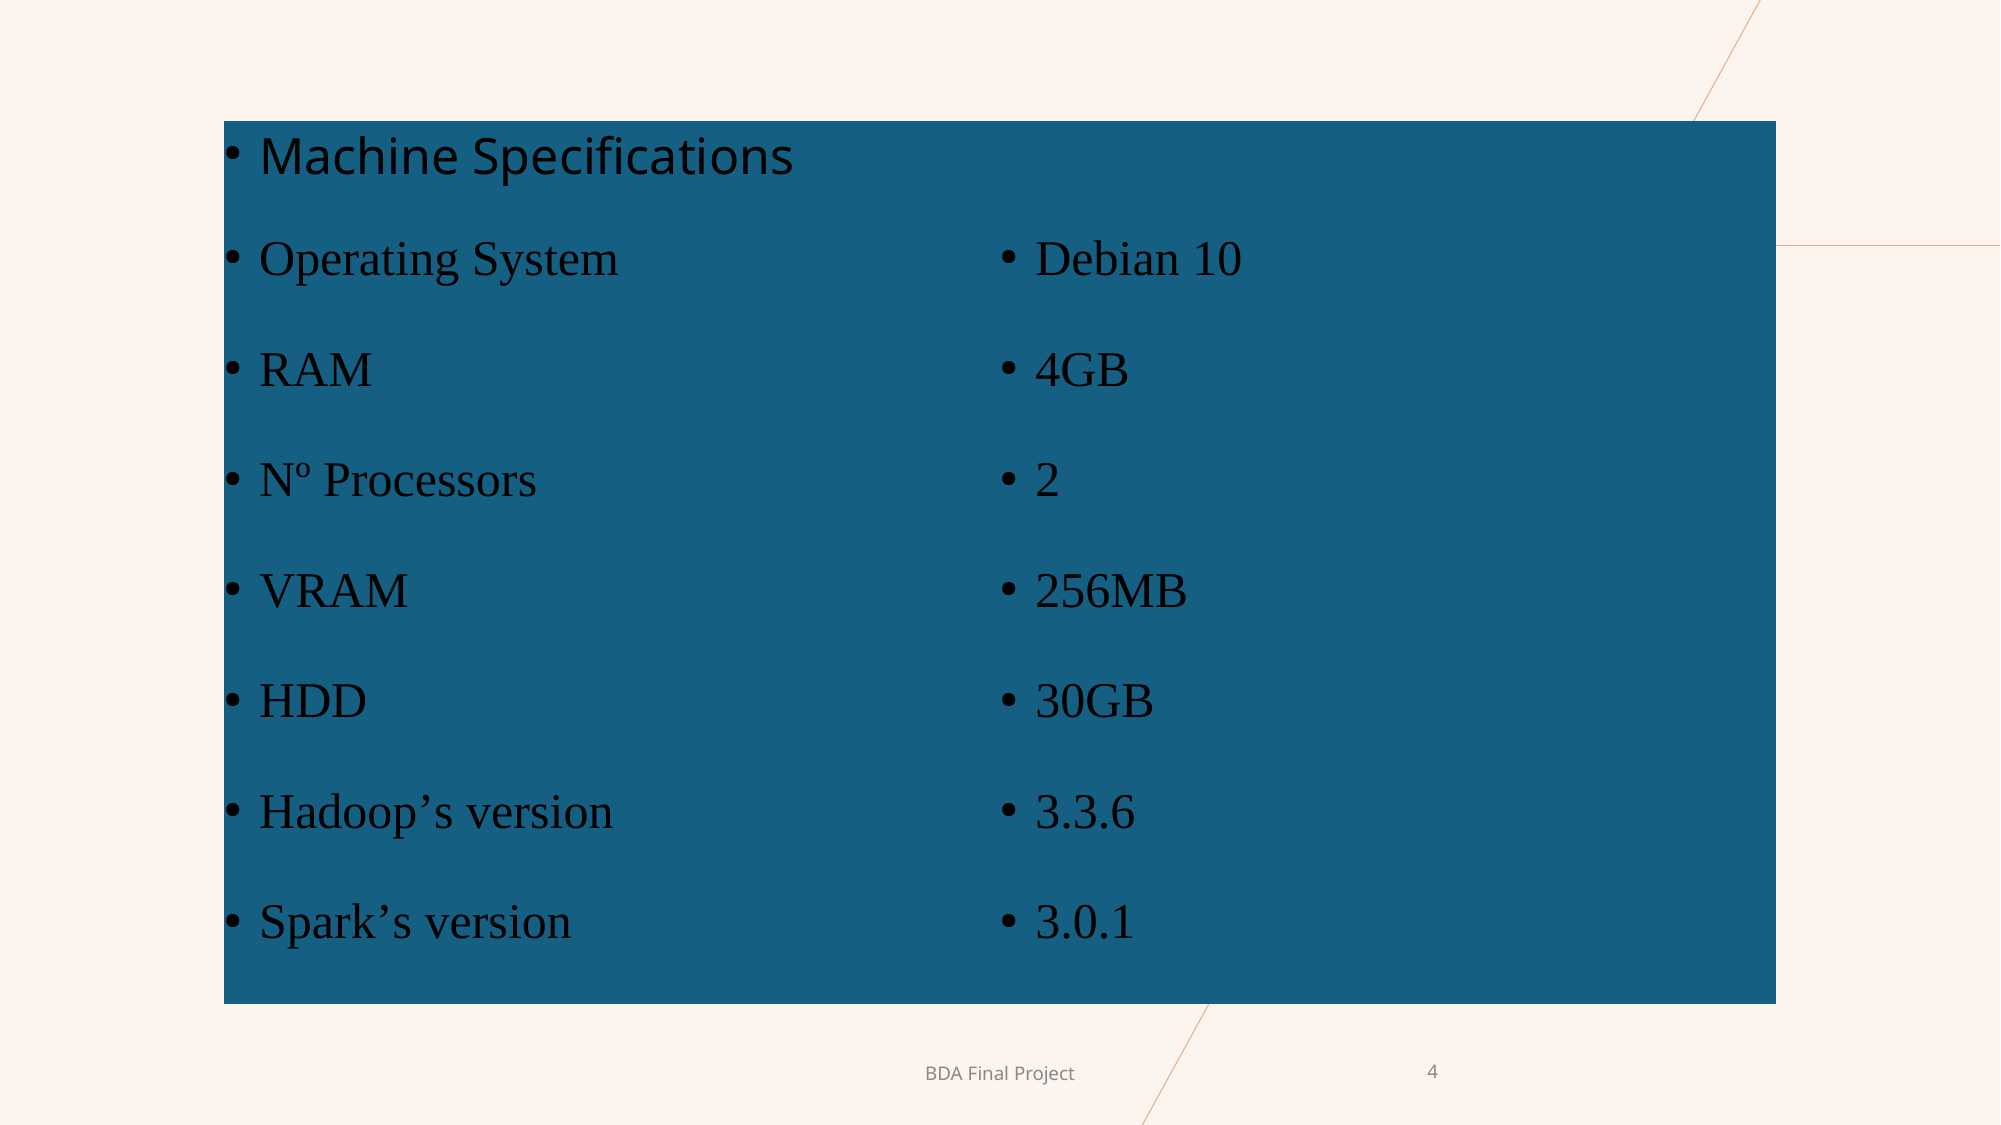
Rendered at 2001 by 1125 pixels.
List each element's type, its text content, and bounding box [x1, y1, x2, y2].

table_cell 2 [1000, 452, 1776, 563]
table_cell 256MB [1000, 563, 1776, 673]
table_cell 4GB [1000, 342, 1776, 452]
table_cell Hadoop’s version [224, 784, 1000, 894]
table_cell Spark’s version [224, 894, 1000, 1004]
table_cell Debian 10 [1000, 231, 1776, 342]
table_cell VRAM [224, 563, 1000, 673]
table_cell 3.0.1 [1000, 894, 1776, 1004]
text_box BDA Final Project [857, 1042, 1143, 1103]
table_cell 3.3.6 [1000, 784, 1776, 894]
table_cell RAM [224, 342, 1000, 452]
text_box [1412, 1042, 1863, 1103]
table_cell Operating System [224, 231, 1000, 342]
table_cell 30GB [1000, 673, 1776, 784]
table_cell Nº Processors [224, 452, 1000, 563]
table_cell HDD [224, 673, 1000, 784]
table_header Machine Specifications [224, 121, 1776, 231]
